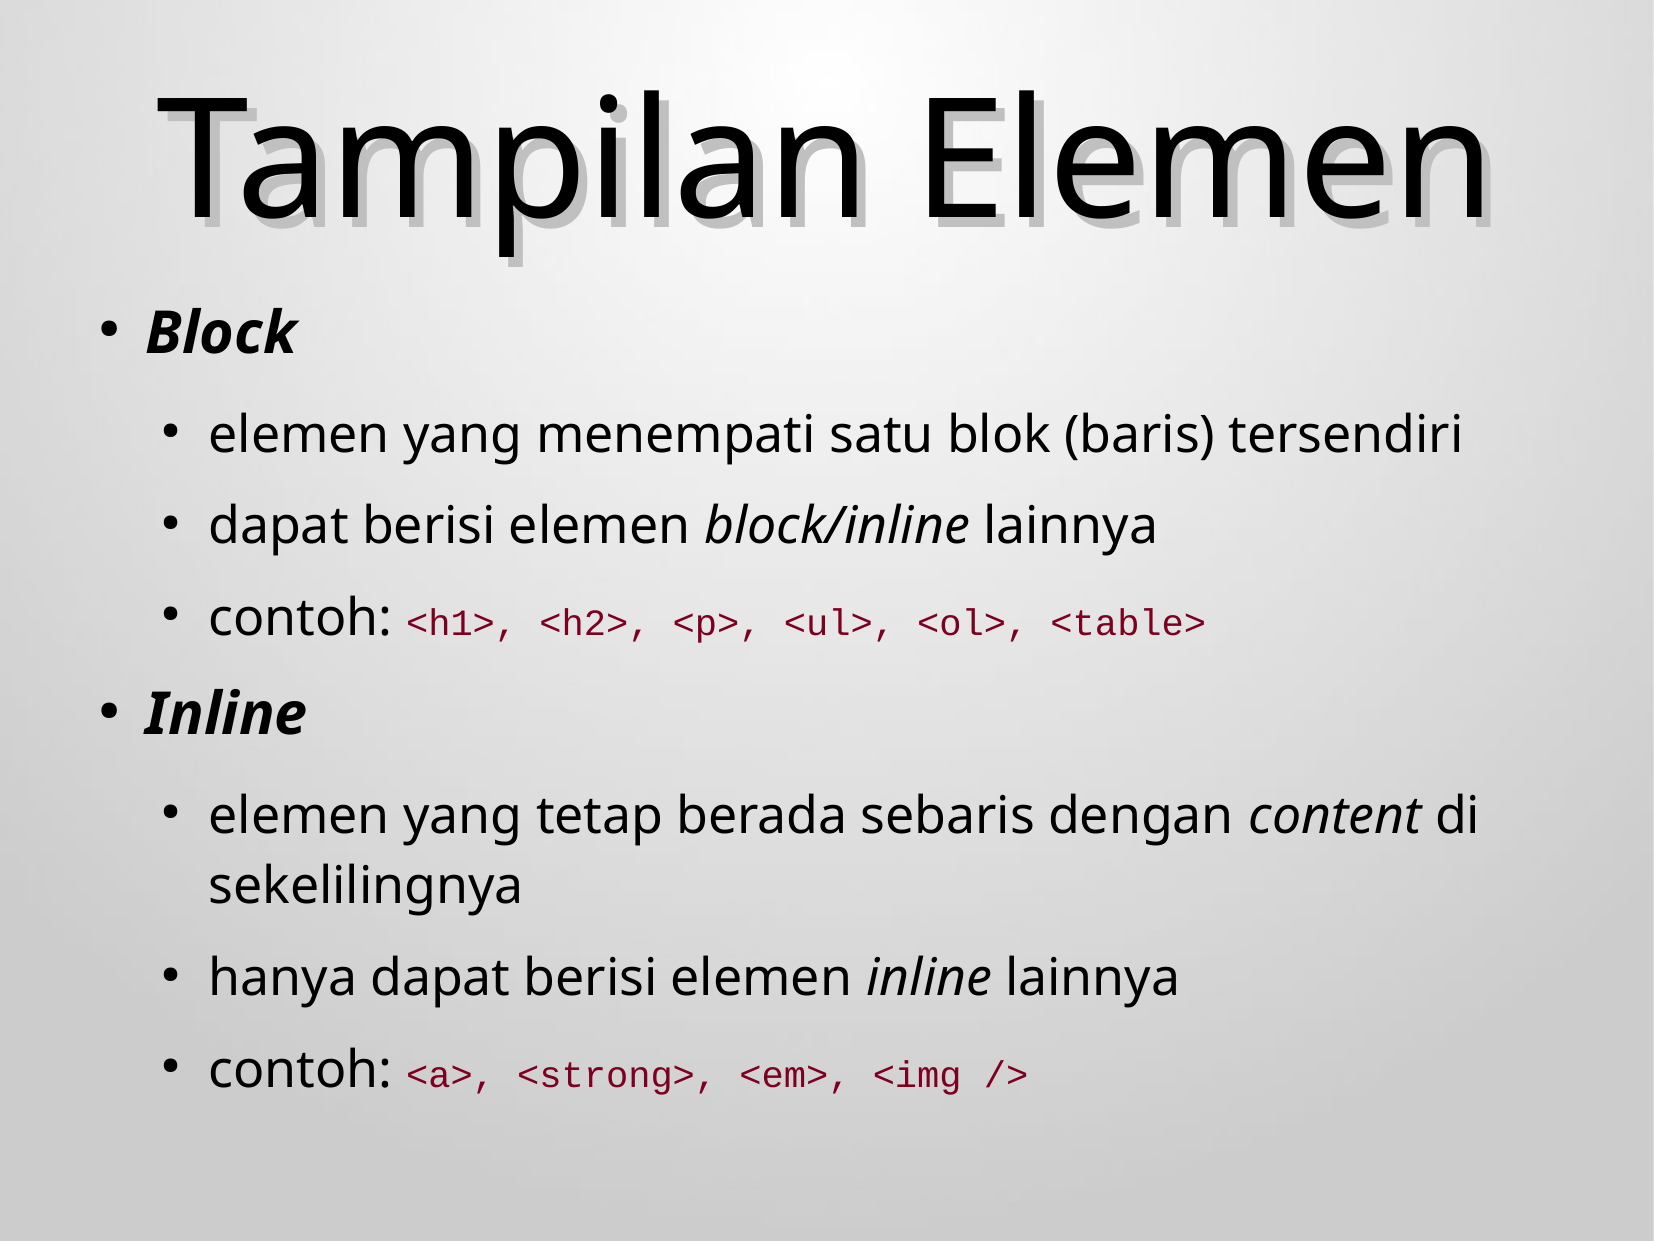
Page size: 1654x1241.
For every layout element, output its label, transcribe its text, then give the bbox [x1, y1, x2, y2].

title Tampilan Elemen [82, 52, 1571, 254]
list Block elemen yang menempati satu blok (baris) tersendiri dapat berisi elemen block/inline lainnya contoh: <h1>, <h2>, <p>, <ul>, <ol>, <table> Inline elemen yang tetap berada sebaris dengan content di sekelilingnya hanya dapat berisi elemen inline lainnya contoh: <a>, <strong>, <em>, <img /> [82, 290, 1571, 1109]
picture [0, 0, 1654, 1241]
